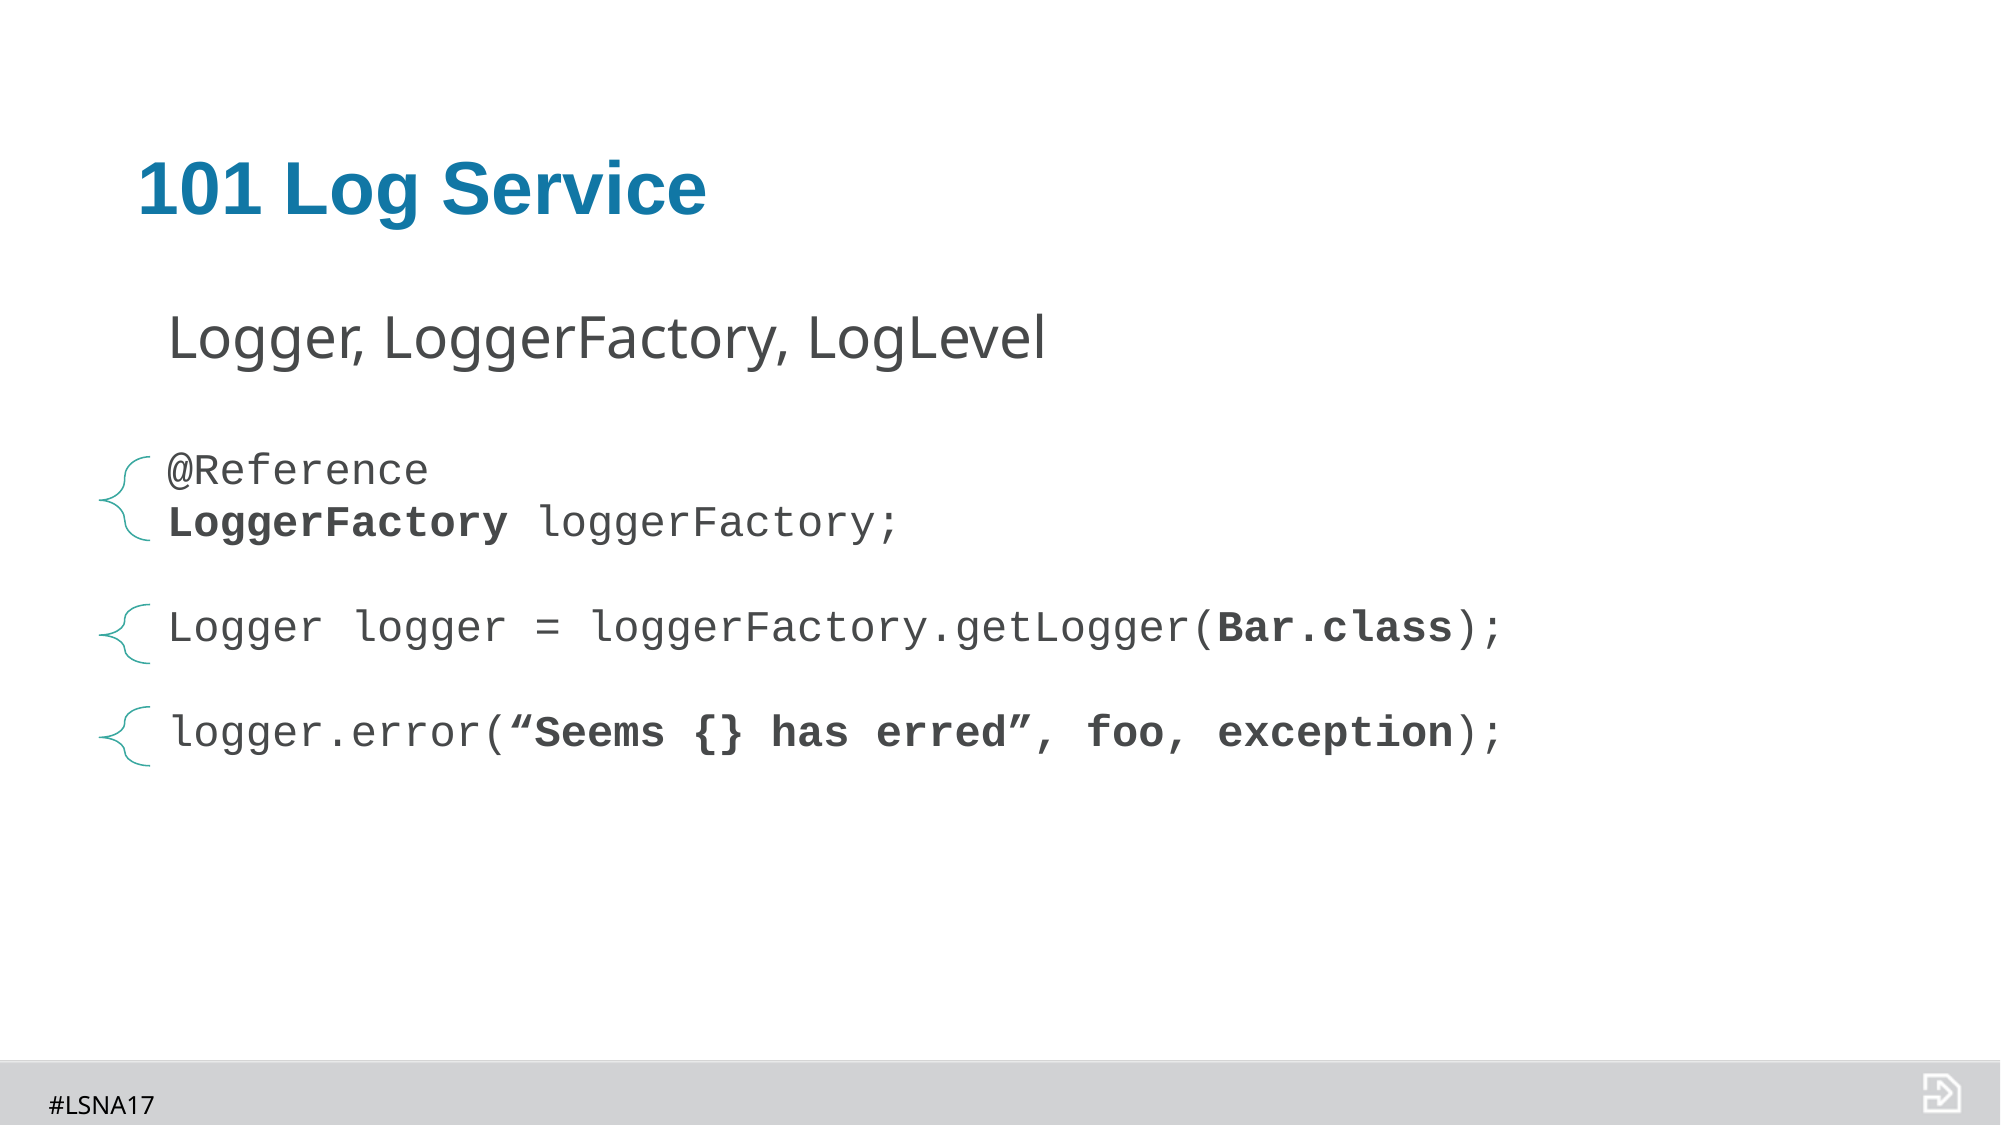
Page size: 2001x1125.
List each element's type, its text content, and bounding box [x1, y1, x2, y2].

title 101 Log Service [122, 142, 1600, 227]
list Logger, LoggerFactory, LogLevel @Reference LoggerFactory loggerFactory; Logger logger = loggerFactory.getLogger(Bar.class); logger.error(“Seems {} has erred”, foo, exception); [122, 285, 1857, 995]
picture [0, 0, 2001, 1125]
